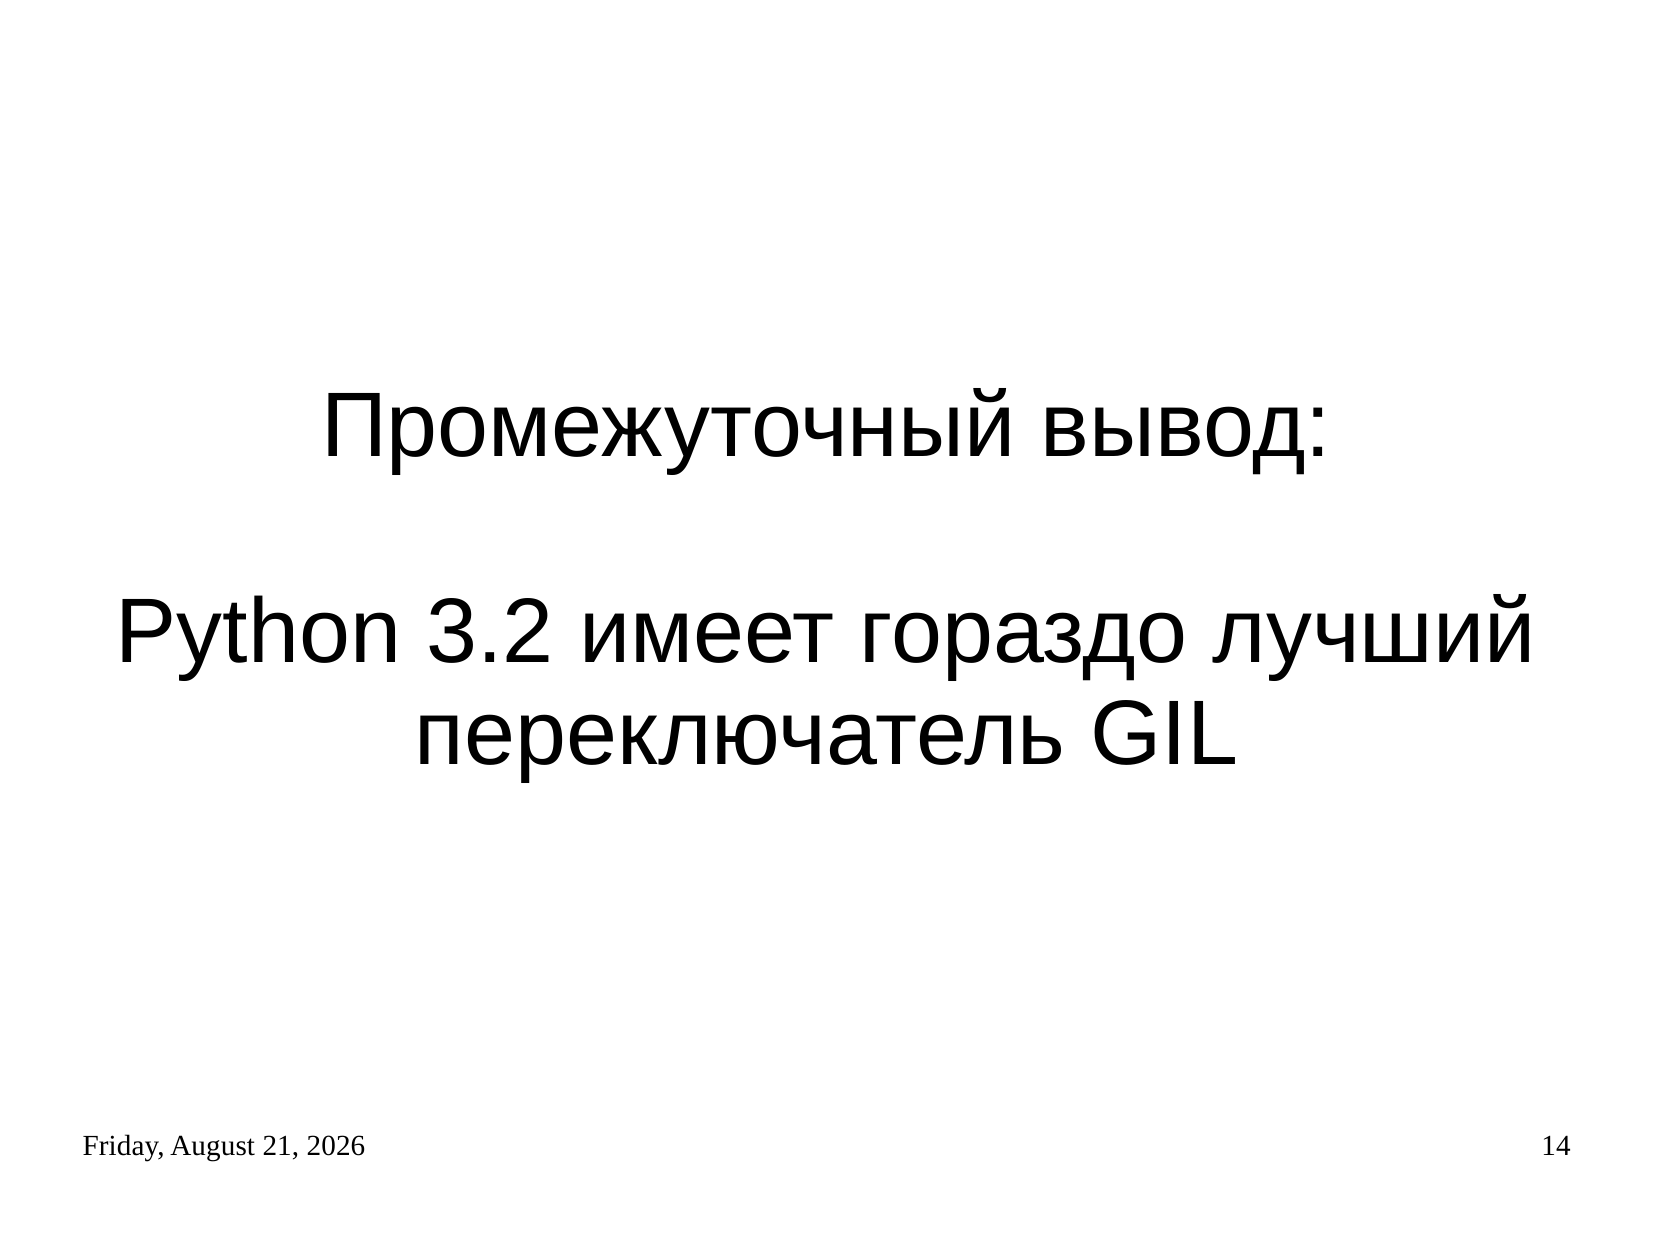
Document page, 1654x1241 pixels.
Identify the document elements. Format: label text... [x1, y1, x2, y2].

subtitle Промежуточный вывод: Python 3.2 имеет гораздо лучший переключатель GIL [82, 49, 1571, 1109]
